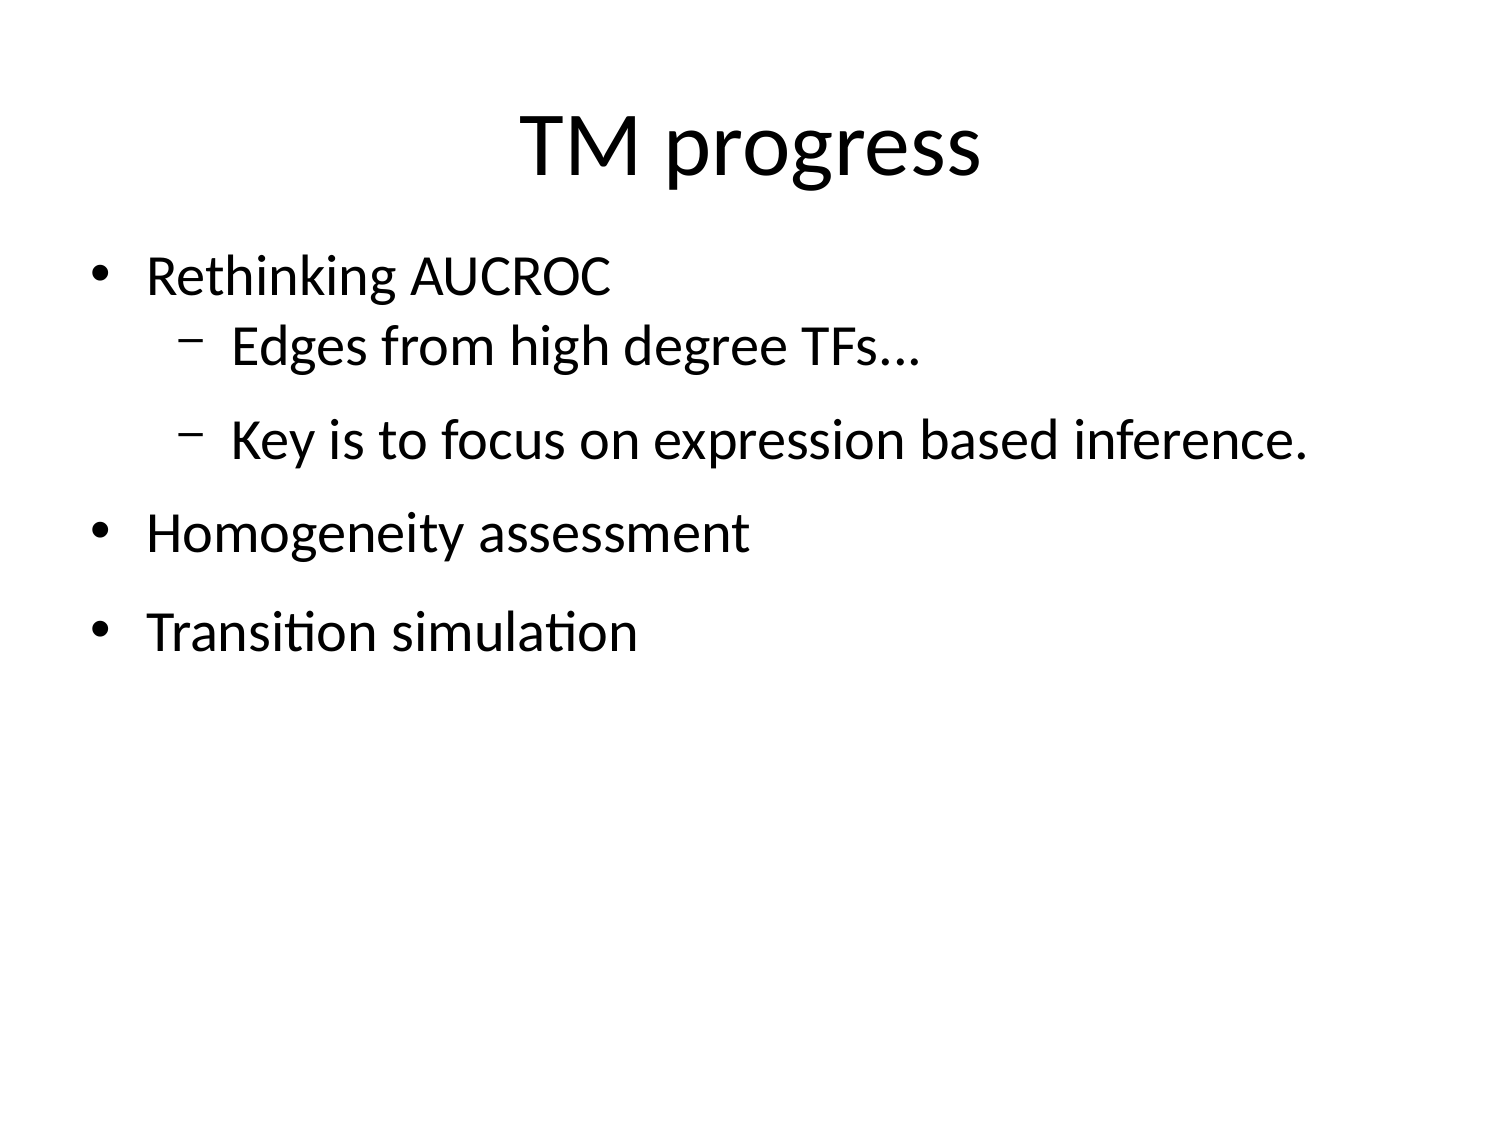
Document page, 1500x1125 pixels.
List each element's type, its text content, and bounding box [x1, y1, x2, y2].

title TM progress [76, 45, 1427, 233]
list Rethinking AUCROC Edges from high degree TFs... Key is to focus on expression based inference. Homogeneity assessment Transition simulation [75, 230, 1425, 973]
